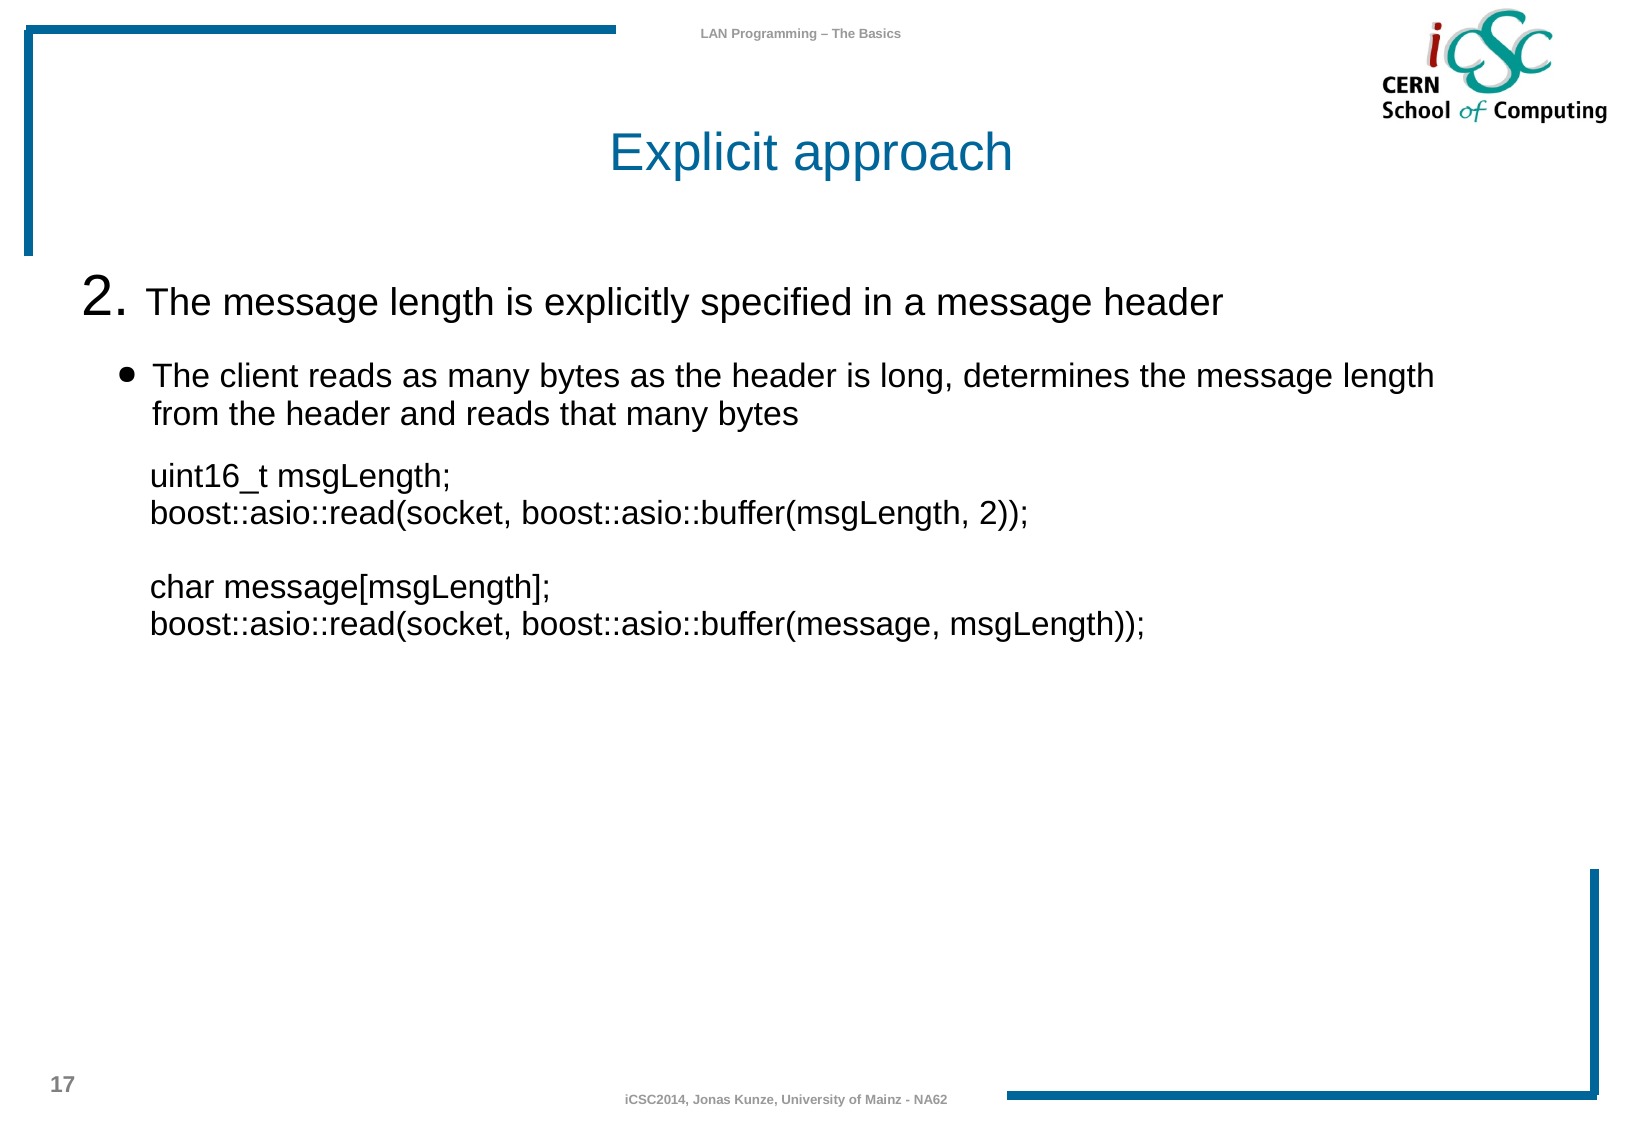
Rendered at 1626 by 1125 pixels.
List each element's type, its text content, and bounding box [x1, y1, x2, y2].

text_box uint16_t msgLength; boost::asio::read(socket, boost::asio::buffer(msgLength, 2)); char message[msgLength]; boost::asio::read(socket, boost::asio::buffer(message, msgLength)); [135, 450, 1531, 713]
list 2. The message length is explicitly specified in a message header The client reads as many bytes as the header is long, determines the message length from the header and reads that many bytes [81, 263, 1512, 1051]
title Explicit approach [81, 44, 1544, 233]
picture [1381, 8, 1608, 125]
